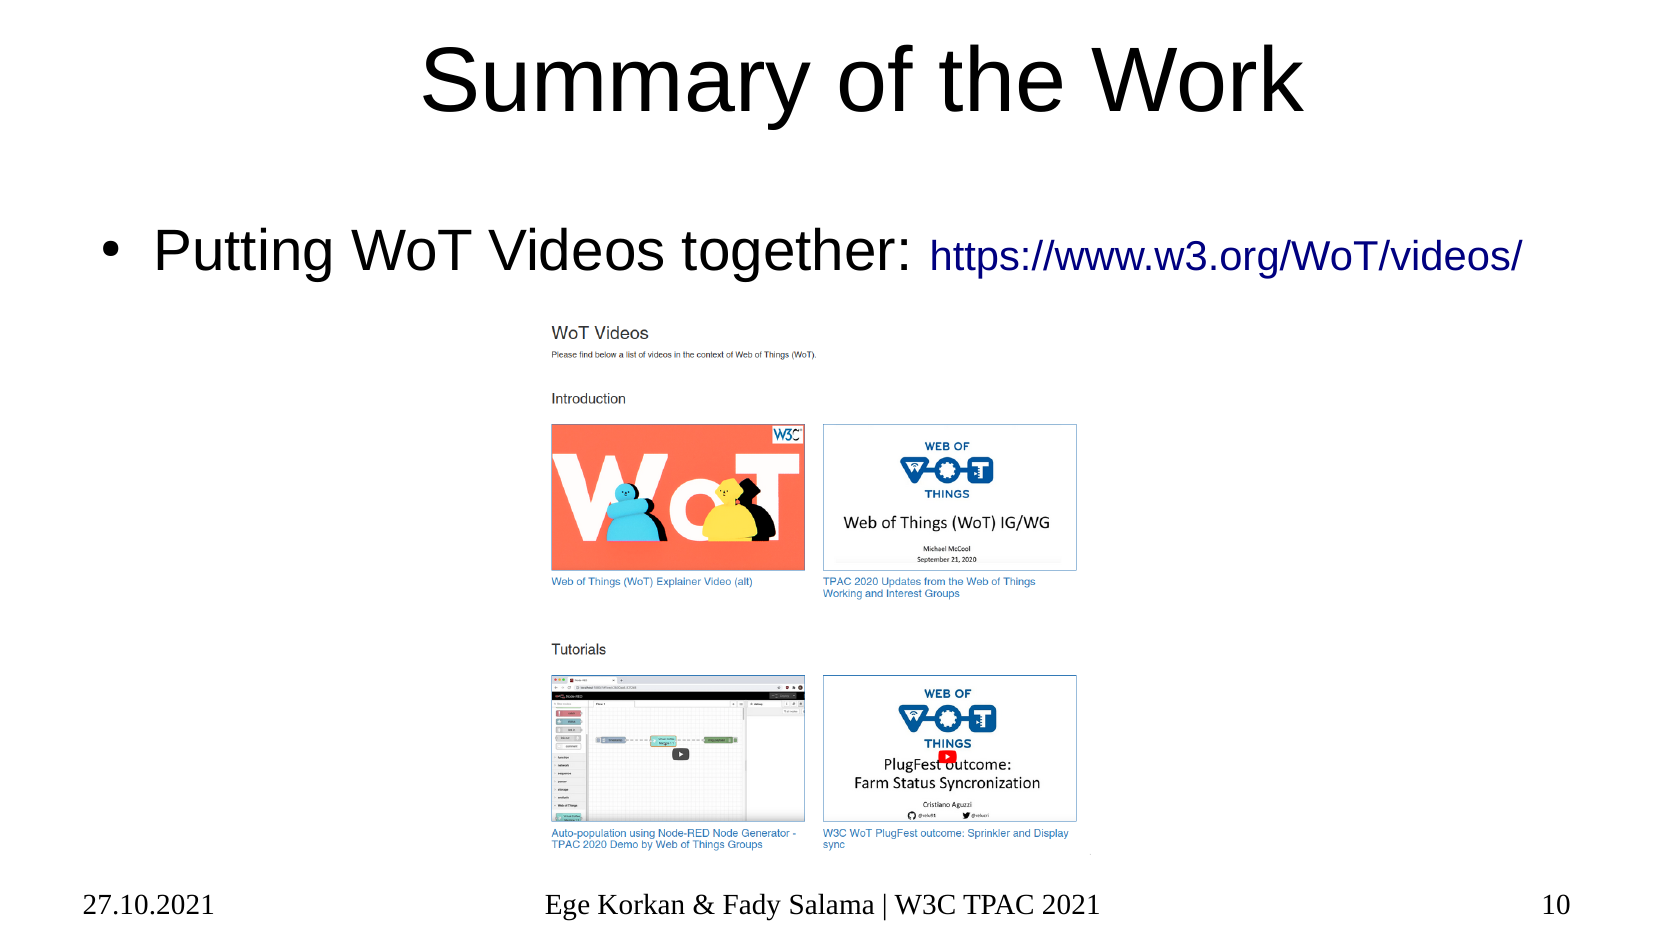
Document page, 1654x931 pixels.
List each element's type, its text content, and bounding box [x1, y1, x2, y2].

title Summary of the Work [82, 1, 1571, 157]
picture [535, 312, 1091, 855]
list Putting WoT Videos together: https://www.w3.org/WoT/videos/ [82, 217, 1571, 758]
